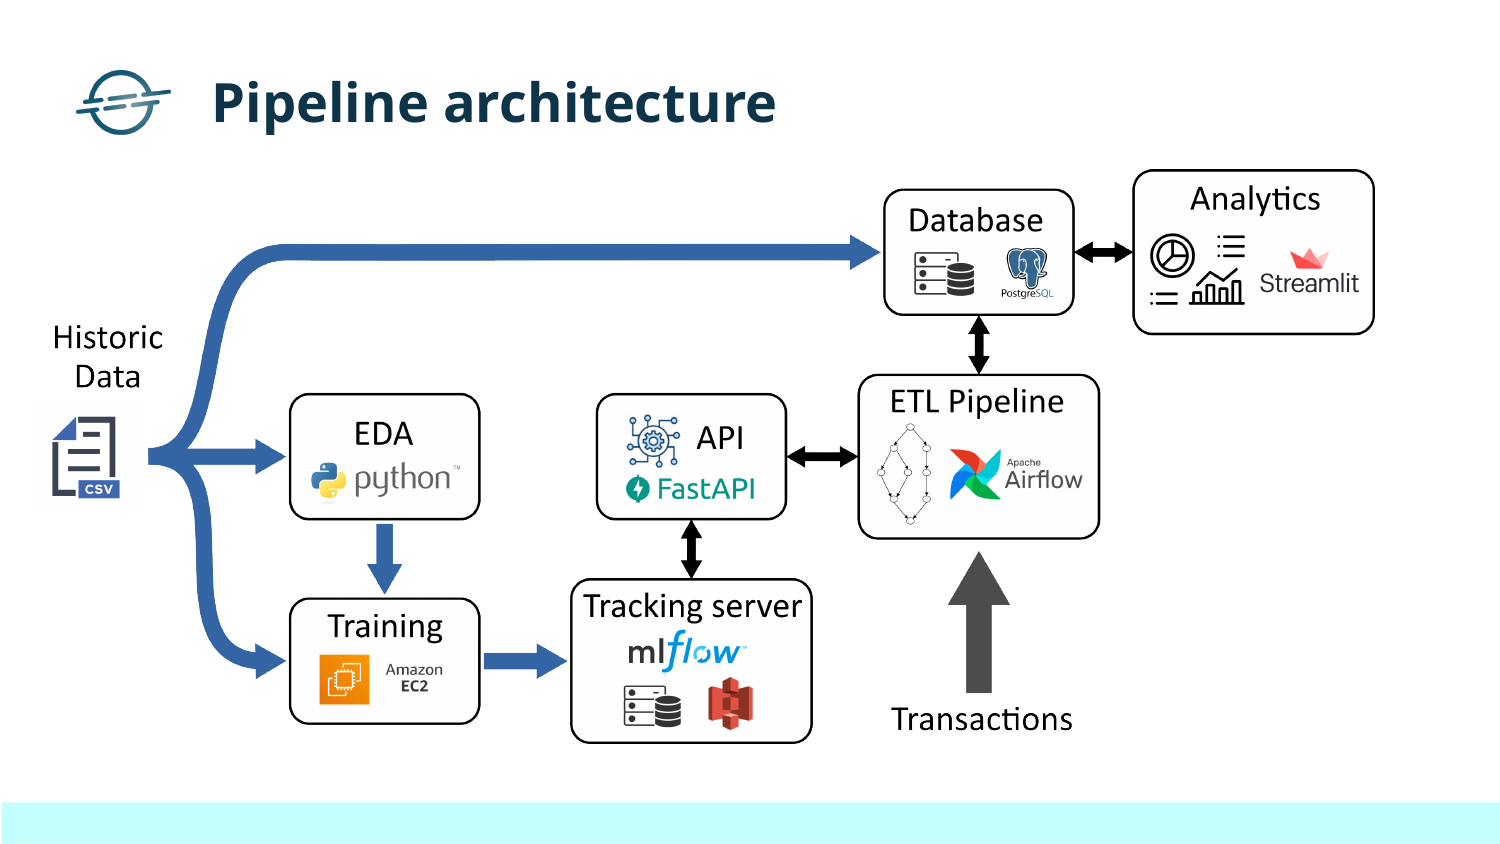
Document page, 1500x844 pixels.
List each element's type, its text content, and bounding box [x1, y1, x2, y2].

title Pipeline architecture [196, 53, 874, 155]
text_box [1, 802, 1500, 844]
picture [76, 70, 171, 135]
picture [33, 169, 1375, 745]
